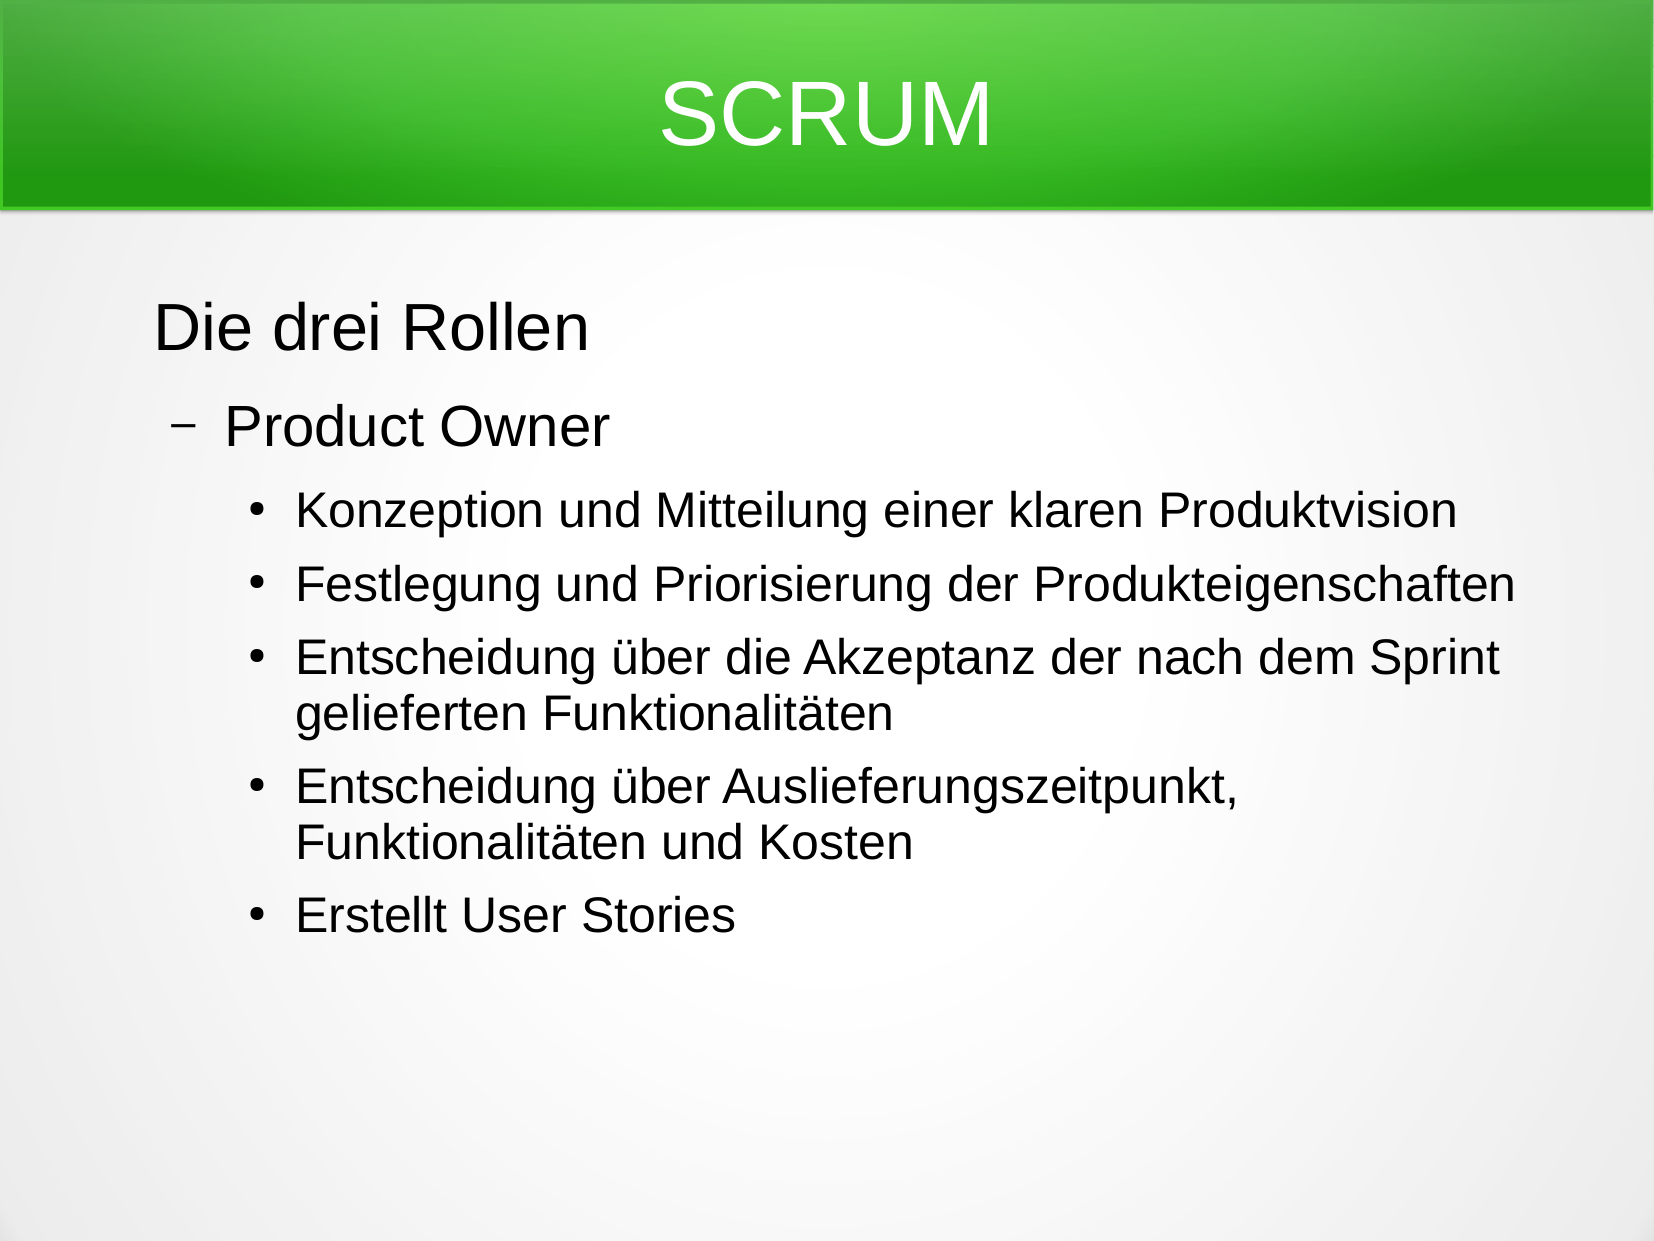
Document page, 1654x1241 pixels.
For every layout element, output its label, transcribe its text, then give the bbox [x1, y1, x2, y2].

list Die drei Rollen Product Owner Konzeption und Mitteilung einer klaren Produktvision Festlegung und Priorisierung der Produkteigenschaften Entscheidung über die Akzeptanz der nach dem Sprint gelieferten Funktionalitäten Entscheidung über Auslieferungszeitpunkt, Funktionalitäten und Kosten Erstellt User Stories [82, 290, 1538, 1010]
title SCRUM [82, 49, 1571, 179]
